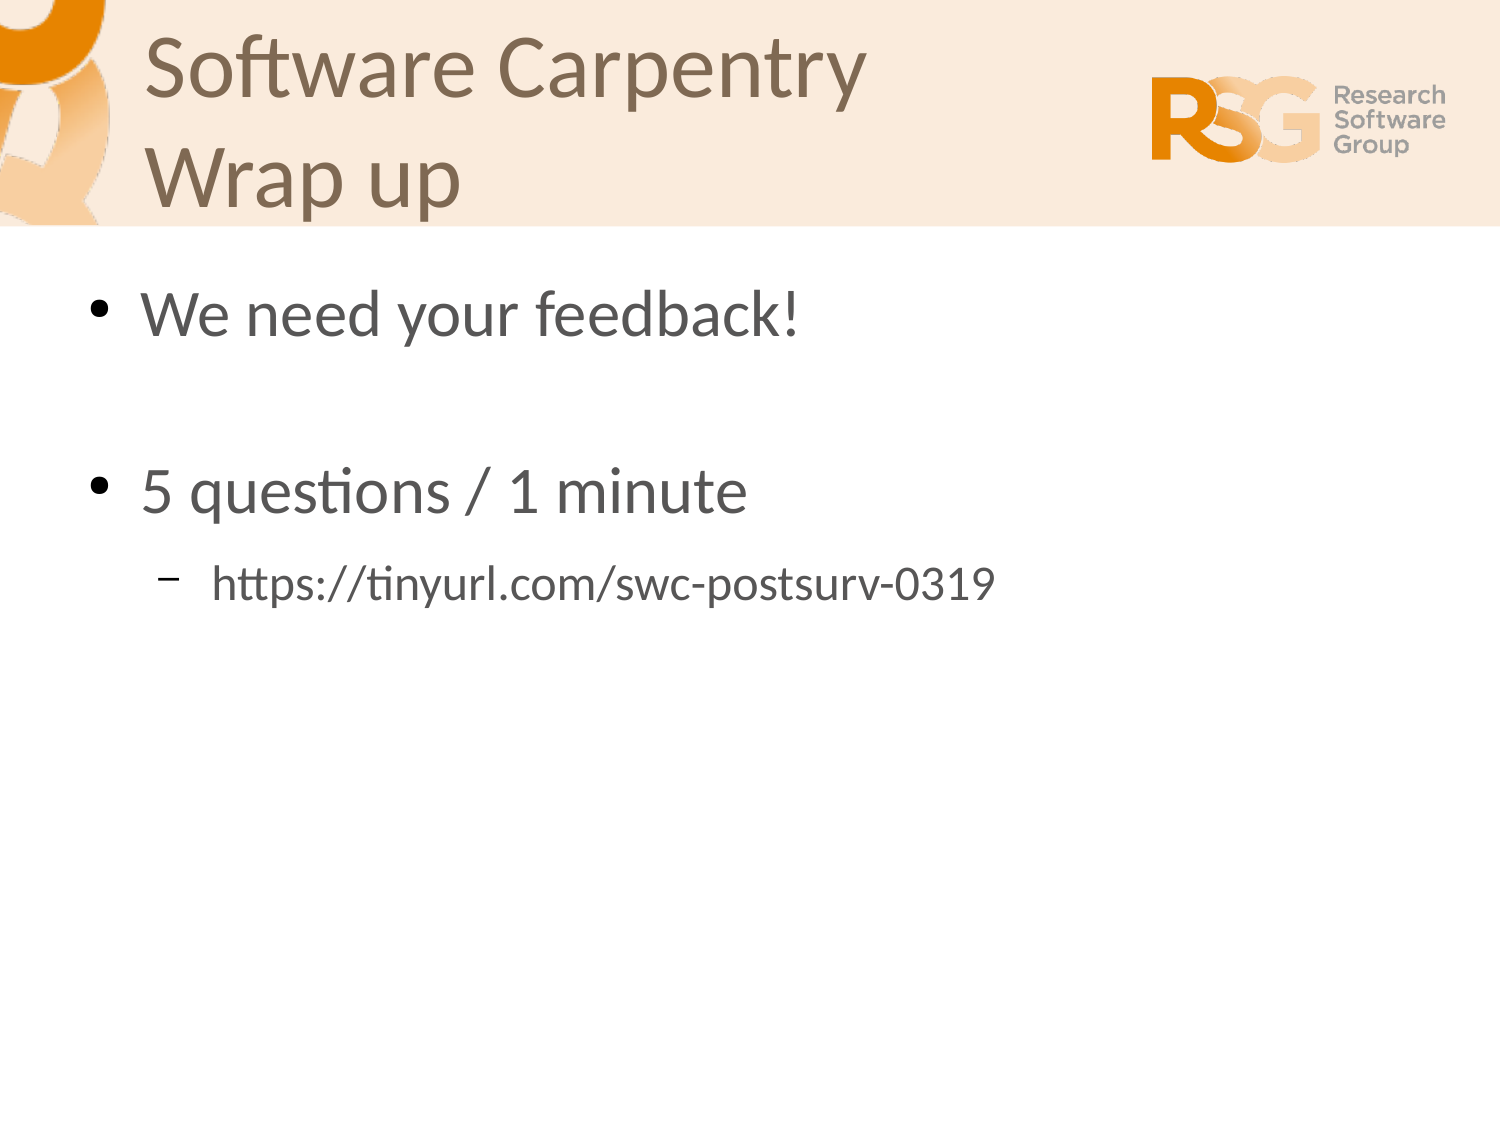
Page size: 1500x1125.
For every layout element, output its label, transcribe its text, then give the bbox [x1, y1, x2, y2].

picture [0, 0, 113, 225]
title Software Carpentry Wrap up [129, 21, 1128, 210]
picture [1100, 27, 1497, 212]
list 5 questions / 1 minute https://tinyurl.com/swc-postsurv-0319 [54, 439, 1426, 579]
list We need your feedback! [54, 262, 1425, 402]
